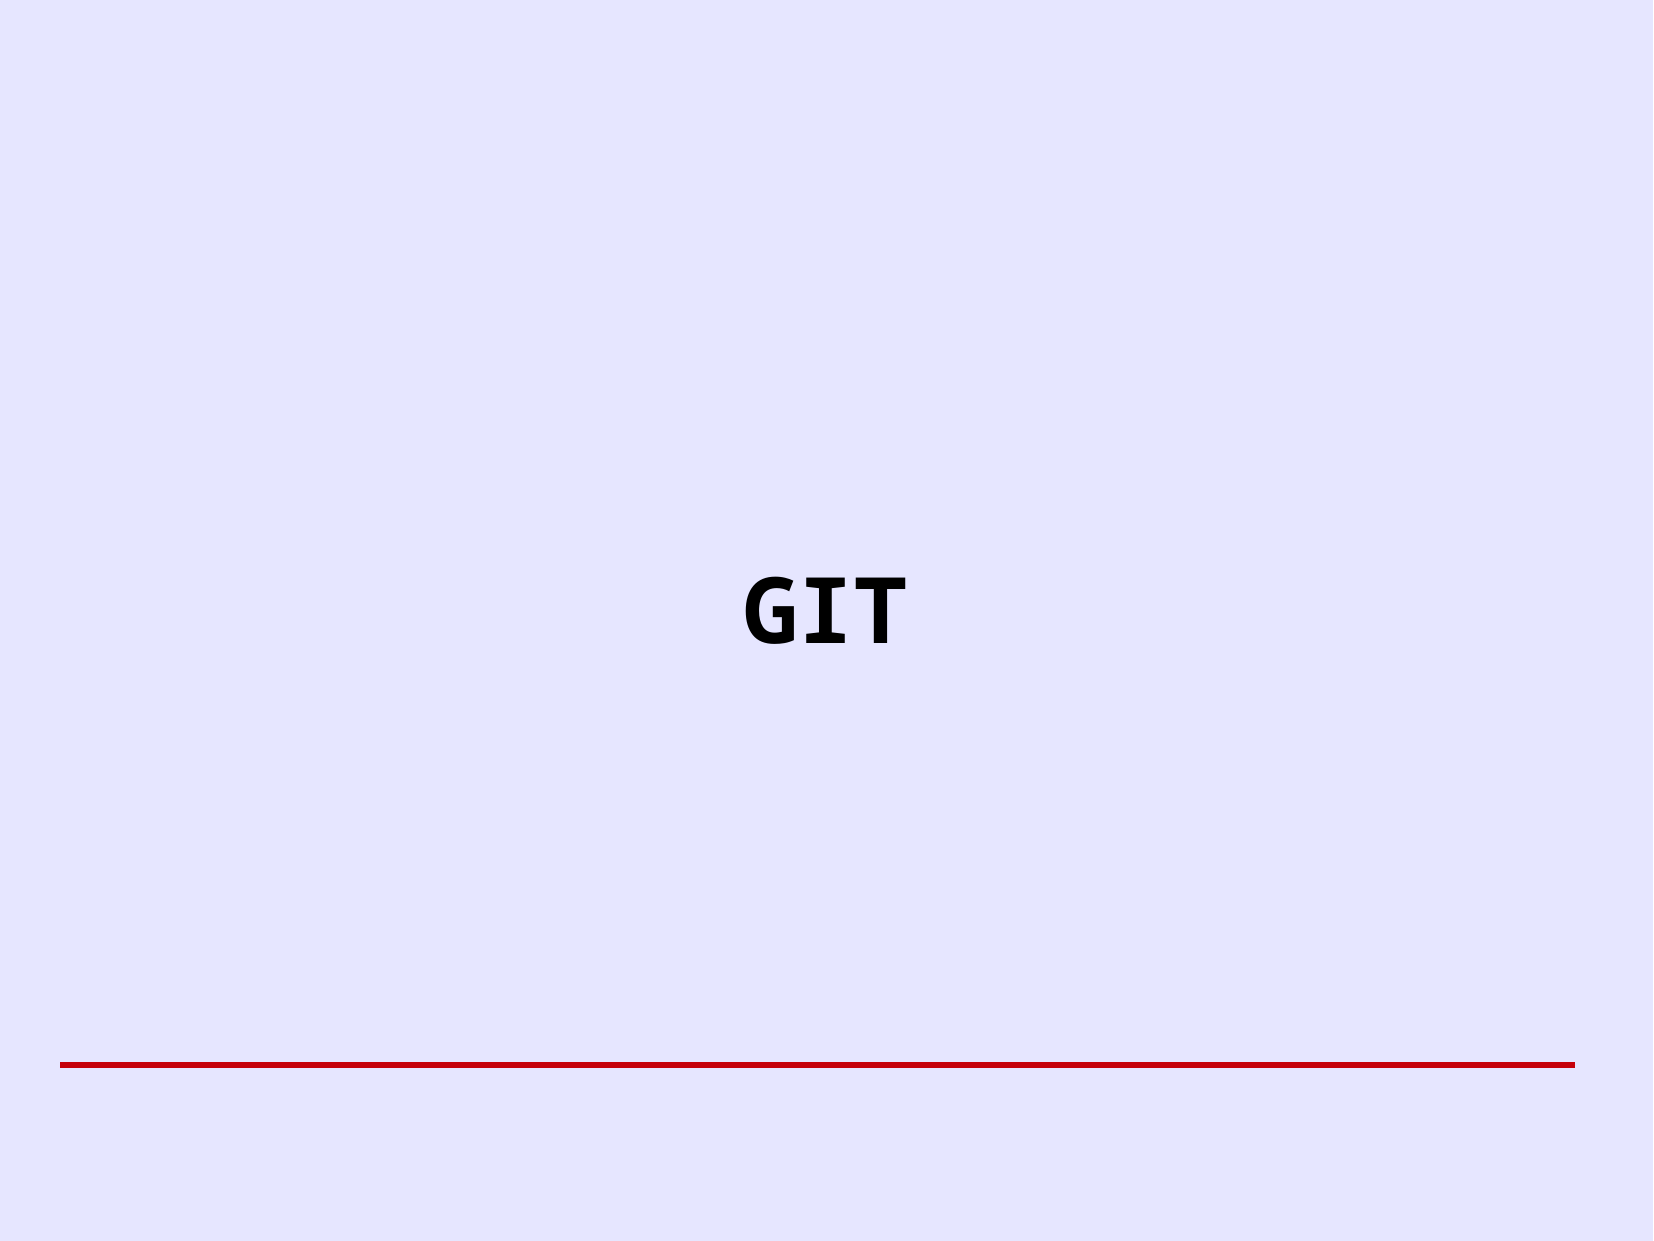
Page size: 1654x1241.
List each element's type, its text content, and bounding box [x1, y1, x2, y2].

subtitle GIT [82, 290, 1571, 1010]
